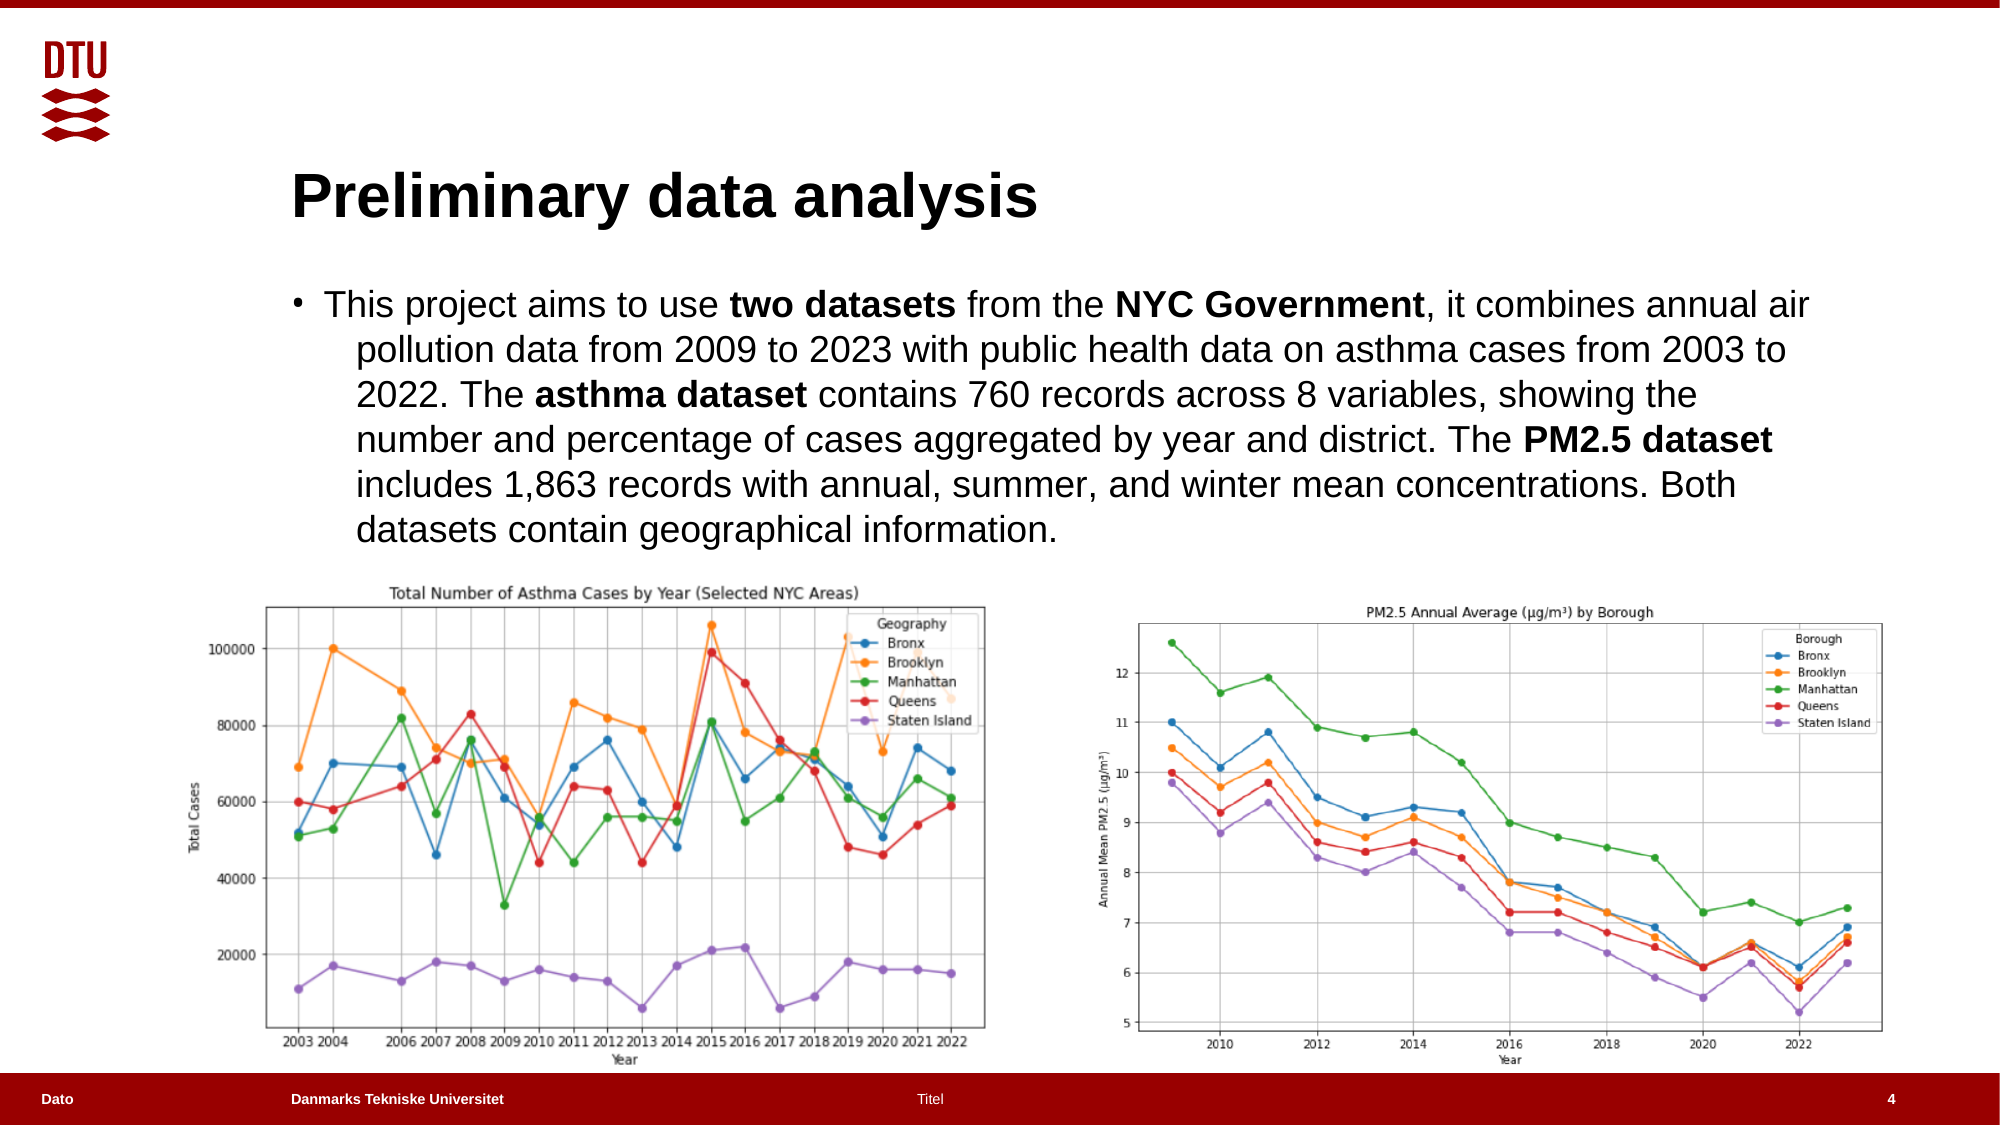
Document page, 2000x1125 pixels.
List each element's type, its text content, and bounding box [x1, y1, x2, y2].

list This project aims to use two datasets from the NYC Government, it combines annual air pollution data from 2009 to 2023 with public health data on asthma cases from 2003 to 2022. The asthma dataset contains 760 records across 8 variables, showing the number and percentage of cases aggregated by year and district. The PM2.5 dataset includes 1,863 records with annual, summer, and winter mean concentrations. Both datasets contain geographical information. [291, 279, 1819, 1026]
text_box ‹#› [1887, 1073, 1959, 1125]
picture [1096, 598, 1886, 1071]
text_box Titel [917, 1073, 1819, 1125]
title Preliminary data analysis [291, 69, 1819, 230]
text_box Dato [41, 1073, 223, 1125]
picture [185, 577, 991, 1071]
